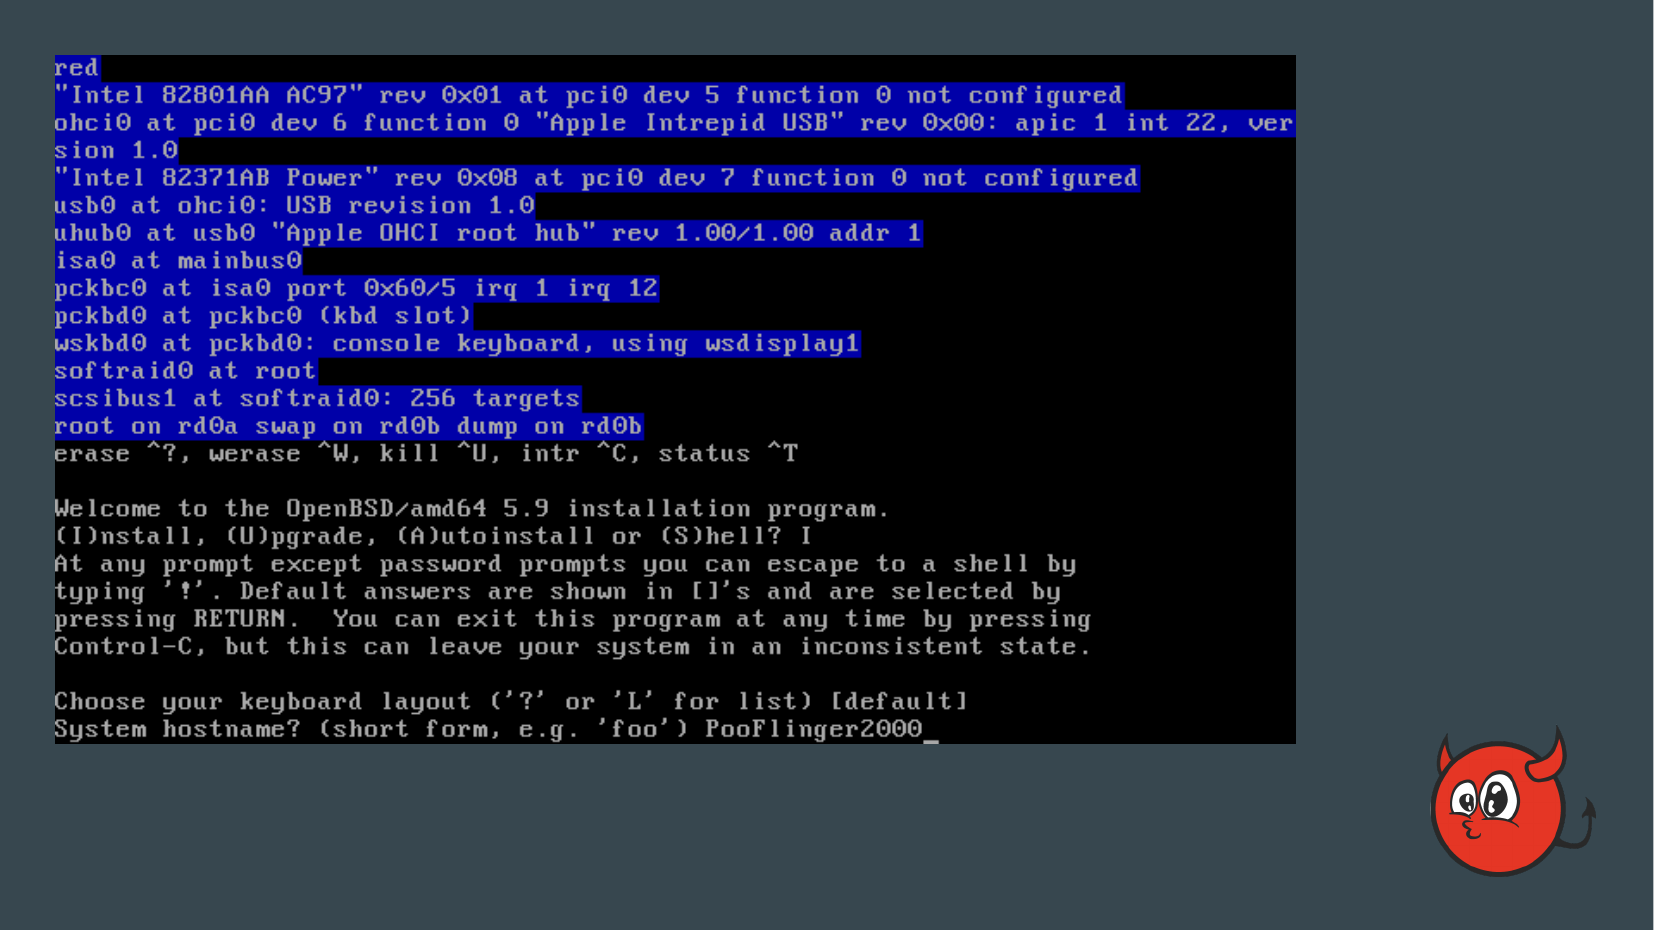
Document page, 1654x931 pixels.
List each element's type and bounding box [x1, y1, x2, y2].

picture [1427, 717, 1598, 888]
picture [55, 55, 1296, 744]
